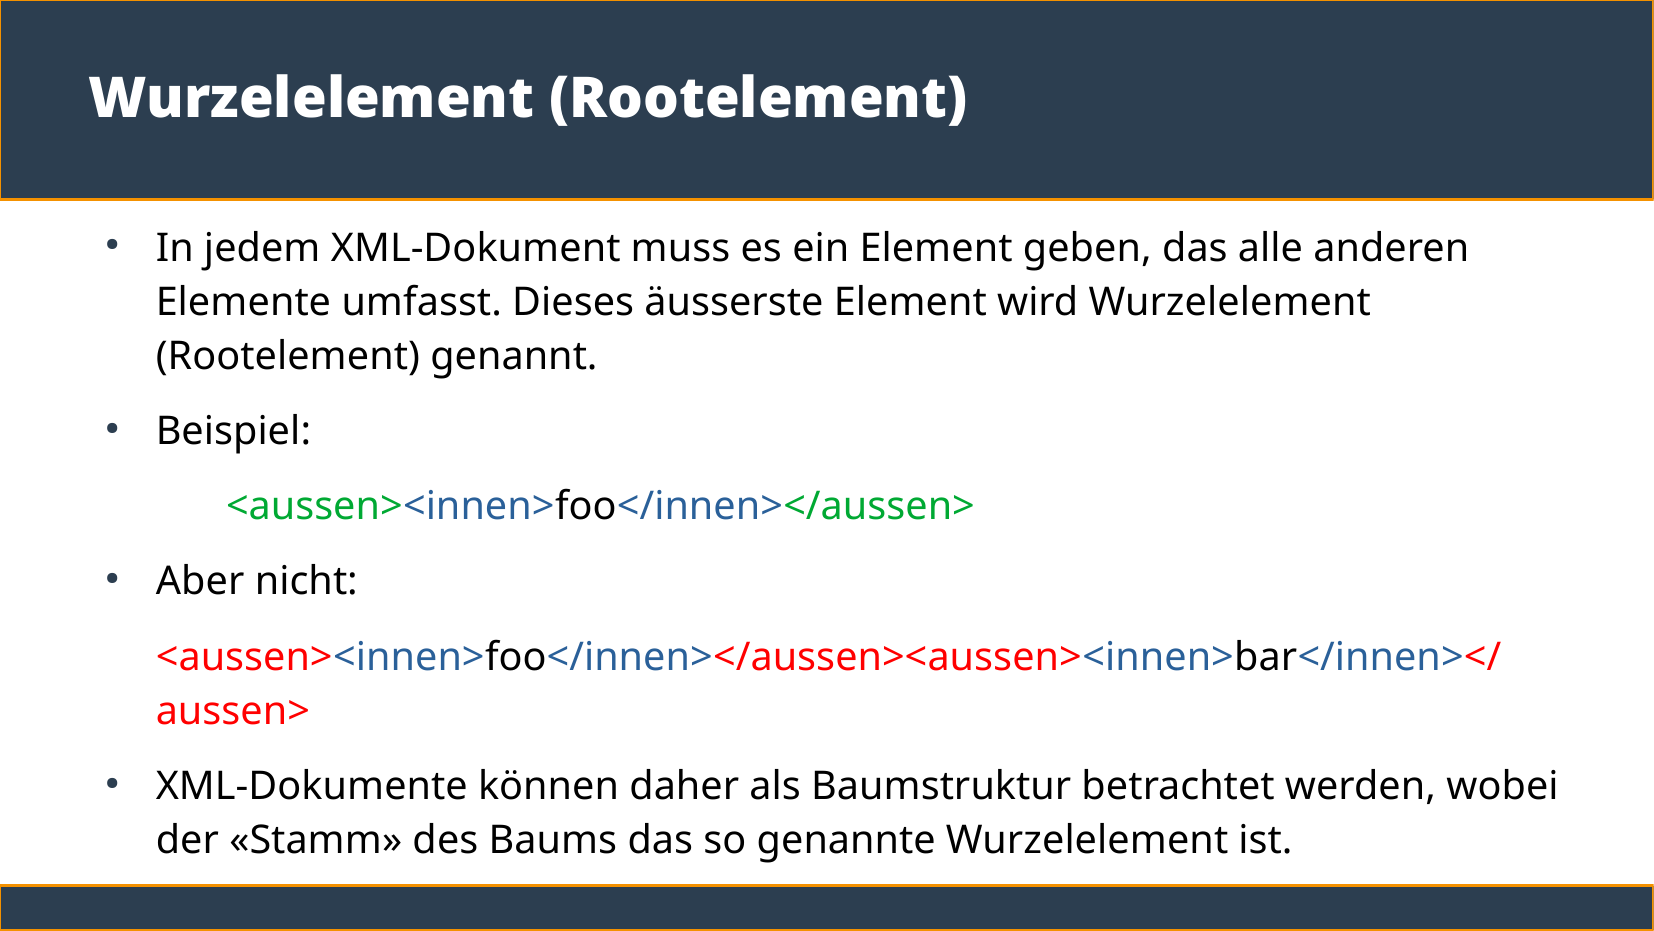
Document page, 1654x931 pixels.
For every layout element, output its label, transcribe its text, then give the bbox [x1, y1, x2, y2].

title Wurzelelement (Rootelement) [88, 14, 1565, 178]
list In jedem XML-Dokument muss es ein Element geben, das alle anderen Elemente umfasst. Dieses äusserste Element wird Wurzelelement (Rootelement) genannt. Beispiel: <aussen><innen>foo</innen></aussen> Aber nicht: <aussen><innen>foo</innen></aussen><aussen><innen>bar</innen></aussen> XML-Dokumente können daher als Baumstruktur betrachtet werden, wobei der «Stamm» des Baums das so genannte Wurzelelement ist. [88, 218, 1565, 869]
